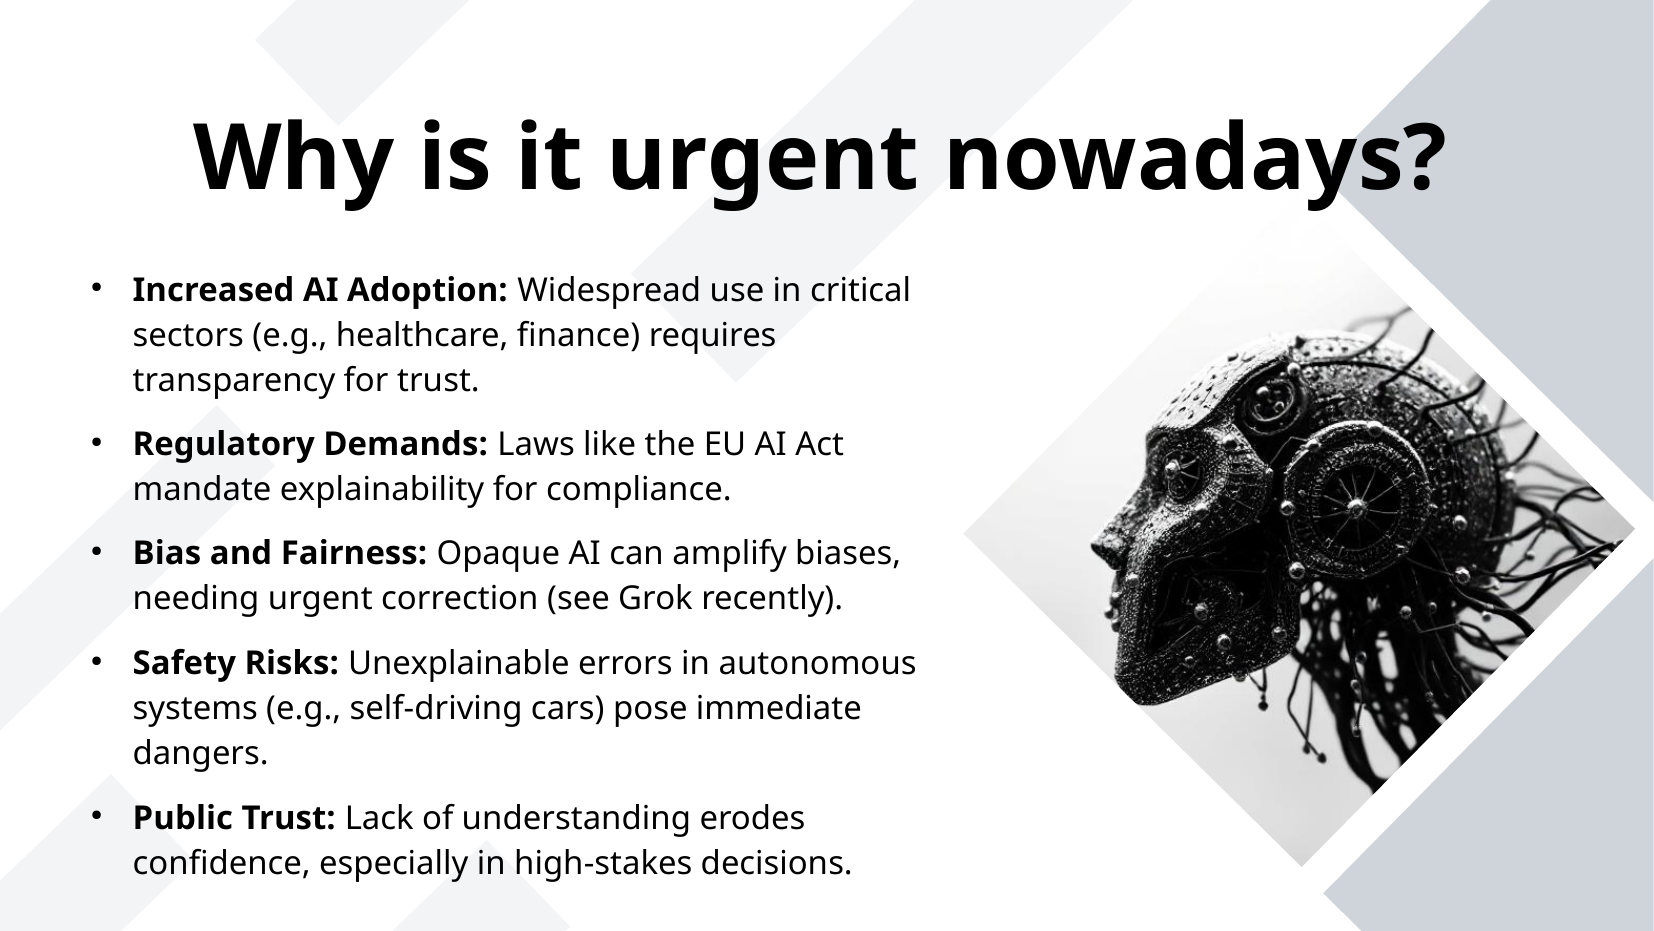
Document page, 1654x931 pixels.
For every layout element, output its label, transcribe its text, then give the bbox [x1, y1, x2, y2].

text_box [963, 233, 1636, 867]
title Why is it urgent nowadays? [76, 76, 1565, 233]
list Increased AI Adoption: Widespread use in critical sectors (e.g., healthcare, finance) requires transparency for trust. Regulatory Demands: Laws like the EU AI Act mandate explainability for compliance. Bias and Fairness: Opaque AI can amplify biases, needing urgent correction (see Grok recently). Safety Risks: Unexplainable errors in autonomous systems (e.g., self-driving cars) pose immediate dangers. Public Trust: Lack of understanding erodes confidence, especially in high-stakes decisions. [76, 265, 945, 886]
